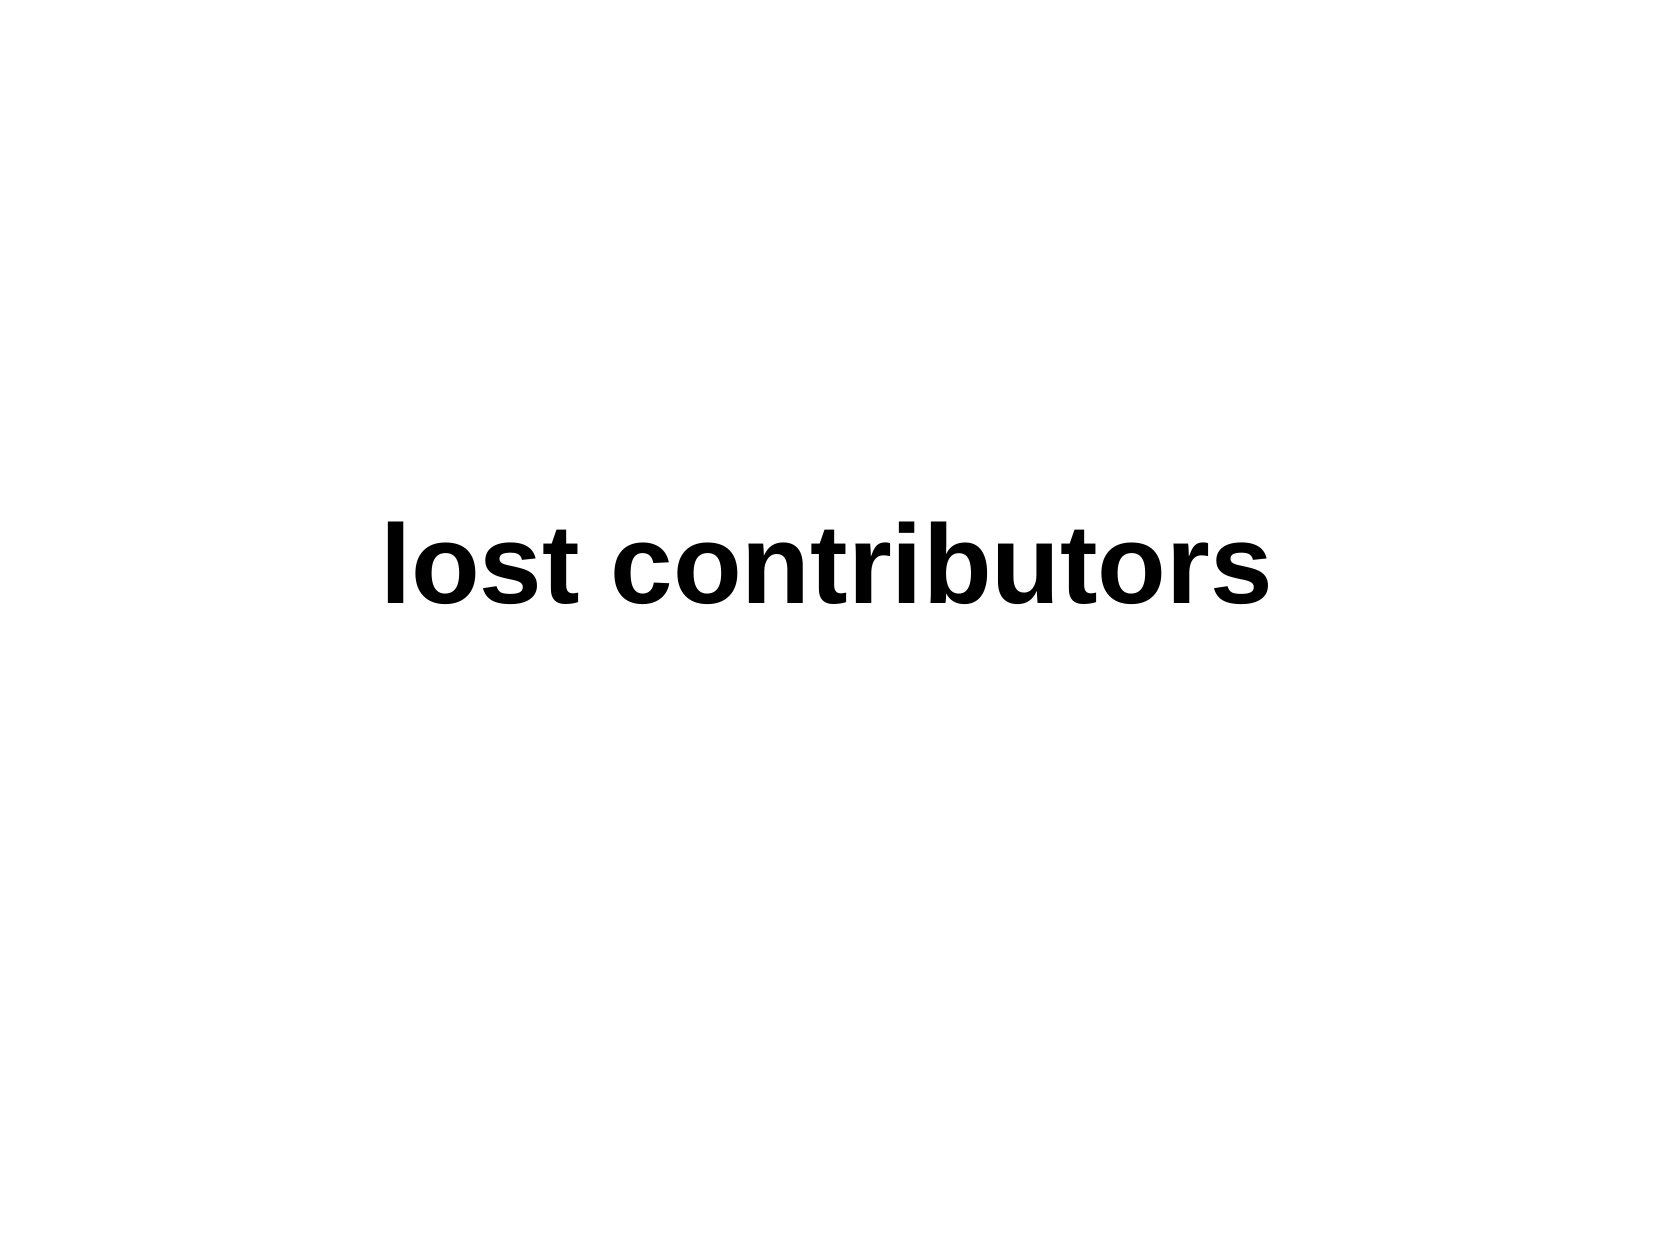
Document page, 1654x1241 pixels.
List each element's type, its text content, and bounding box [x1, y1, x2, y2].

title lost contributors [82, 460, 1571, 668]
